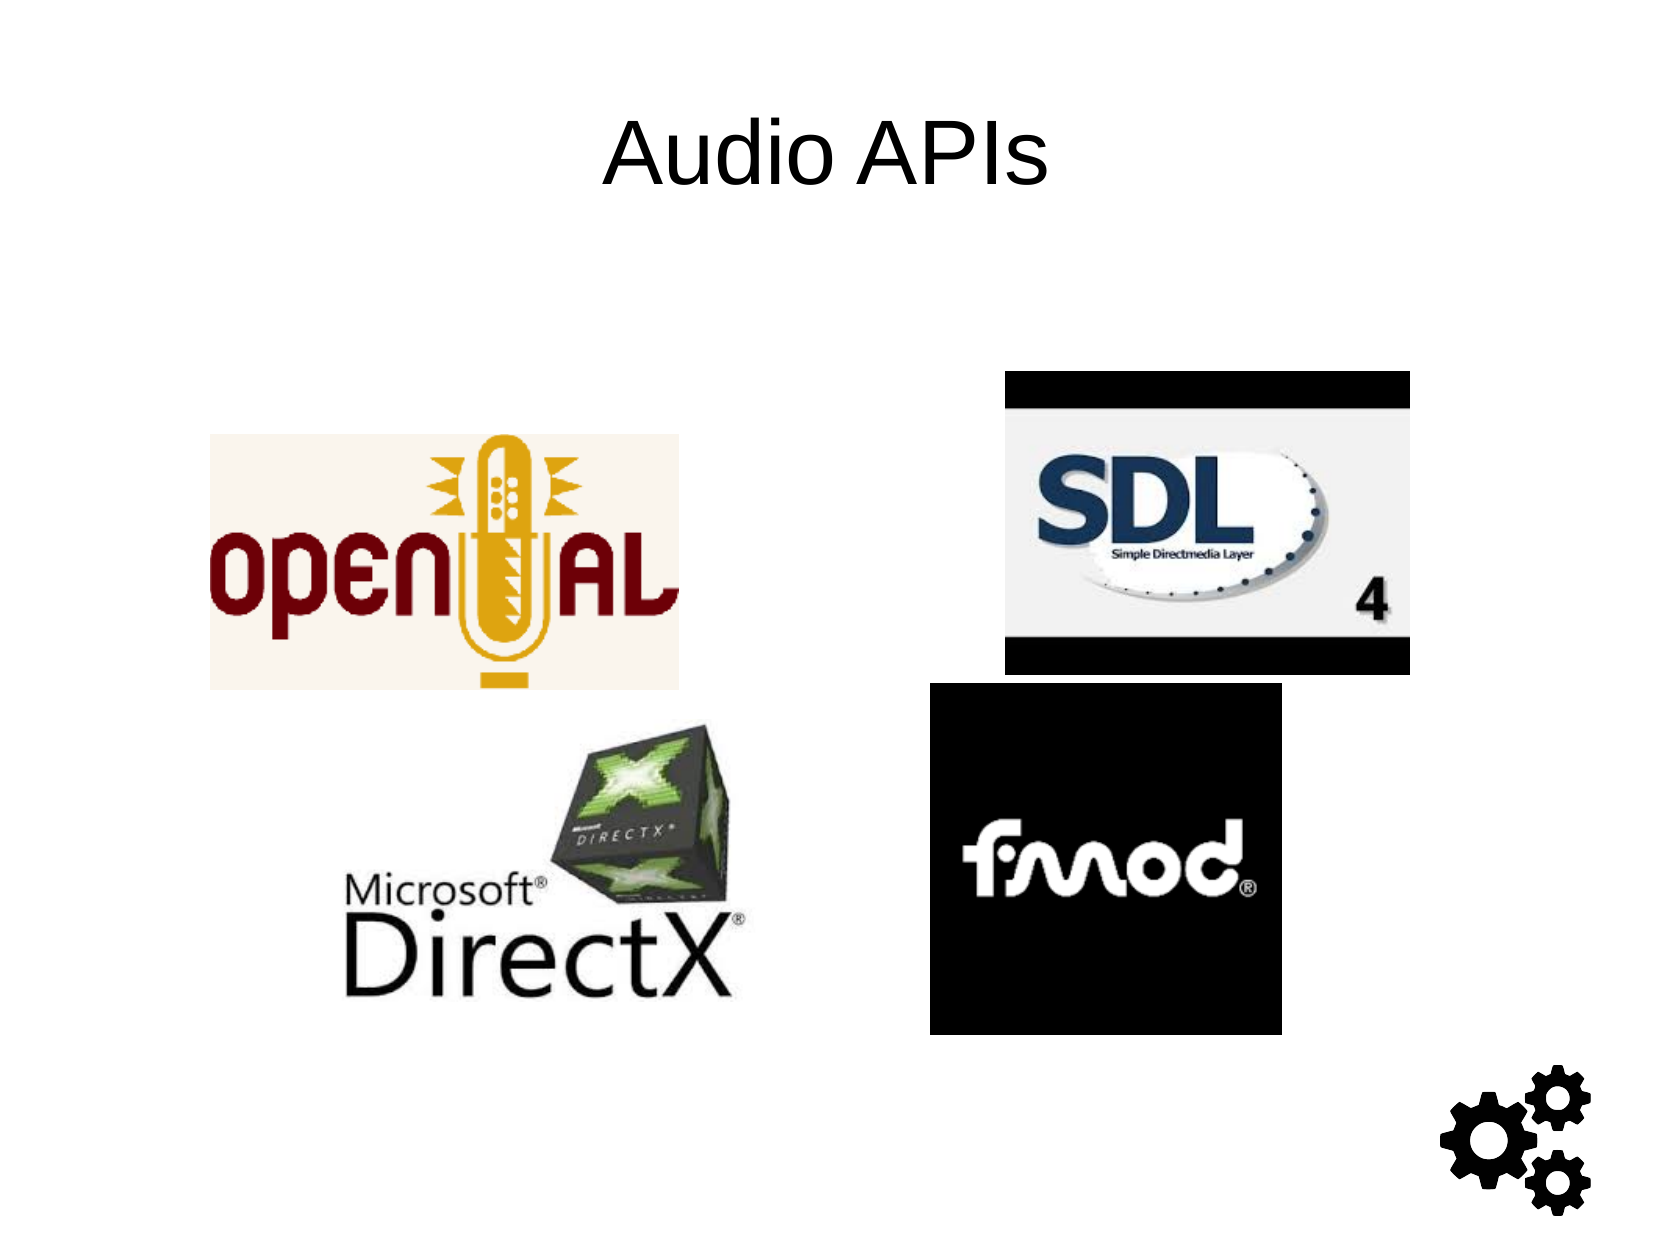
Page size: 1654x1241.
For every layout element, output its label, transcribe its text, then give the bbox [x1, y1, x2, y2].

title Audio APIs [82, 49, 1571, 257]
picture [930, 683, 1282, 1036]
picture [210, 434, 679, 690]
picture [1440, 1065, 1591, 1216]
picture [330, 719, 768, 1002]
picture [1005, 371, 1410, 676]
